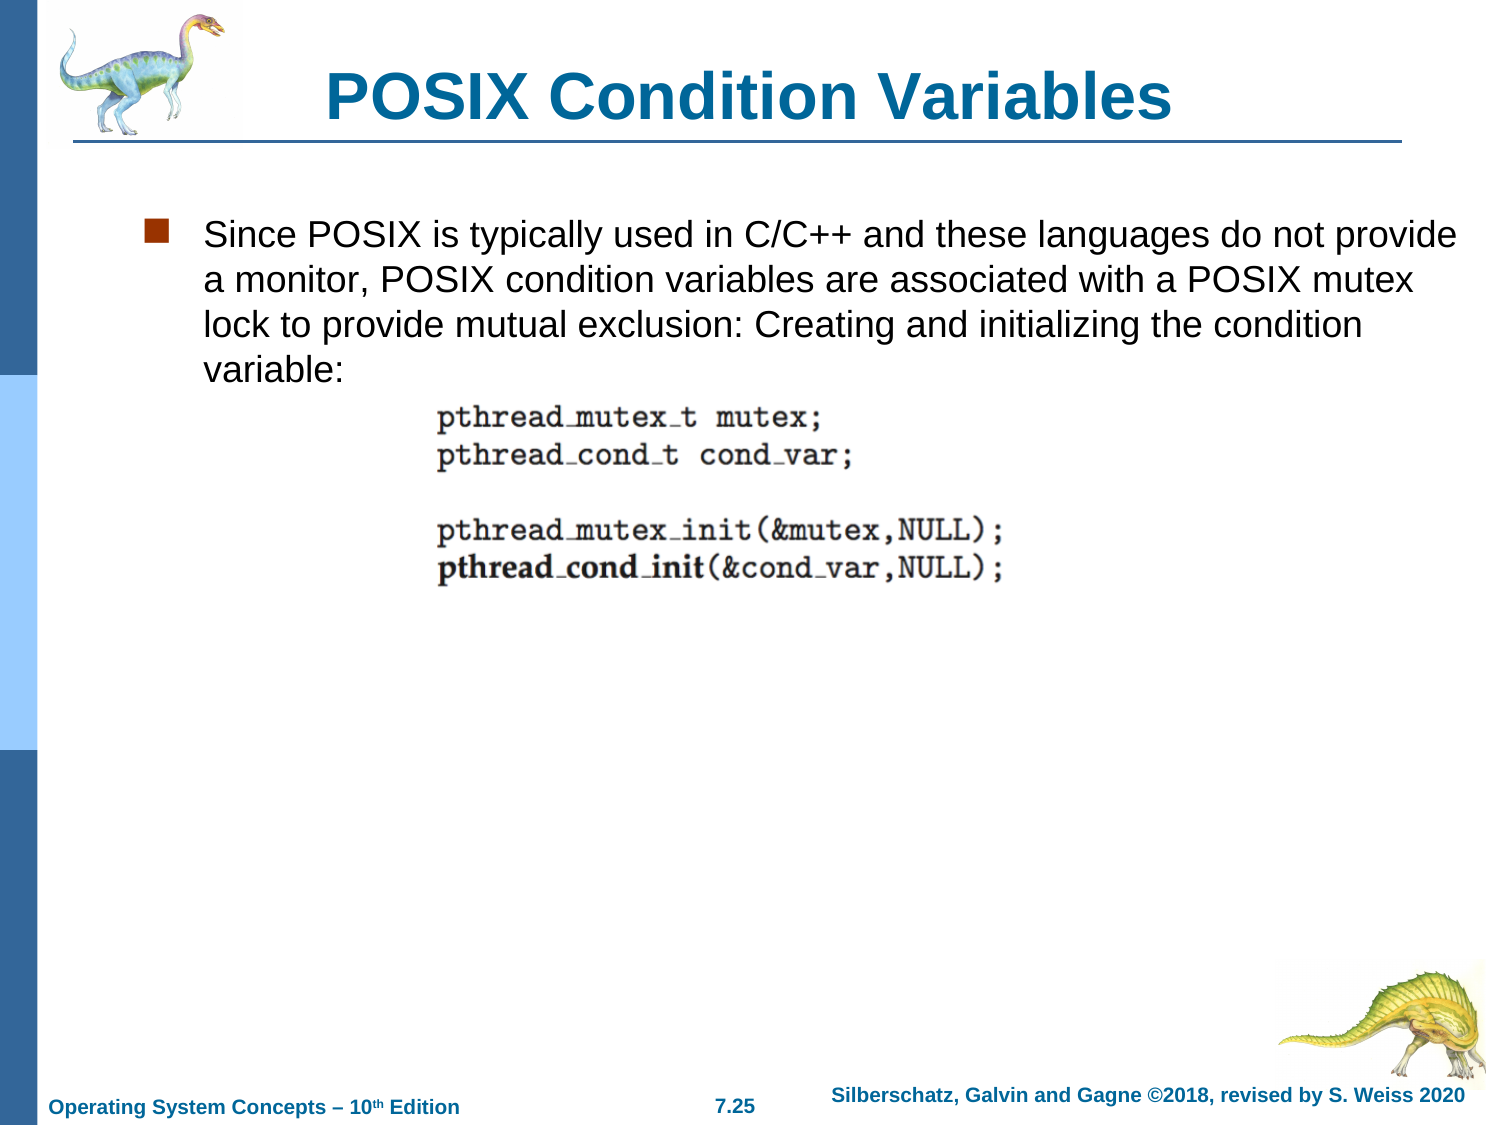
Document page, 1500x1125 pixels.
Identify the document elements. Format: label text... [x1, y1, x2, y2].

picture [1275, 959, 1486, 1090]
title POSIX Condition Variables [75, 45, 1426, 141]
list Since POSIX is typically used in C/C++ and these languages do not provide a monitor, POSIX condition variables are associated with a POSIX mutex lock to provide mutual exclusion: Creating and initializing the condition variable: [132, 202, 1483, 946]
picture [412, 381, 1063, 622]
picture [46, 0, 243, 149]
picture [1148, 1087, 1156, 1092]
